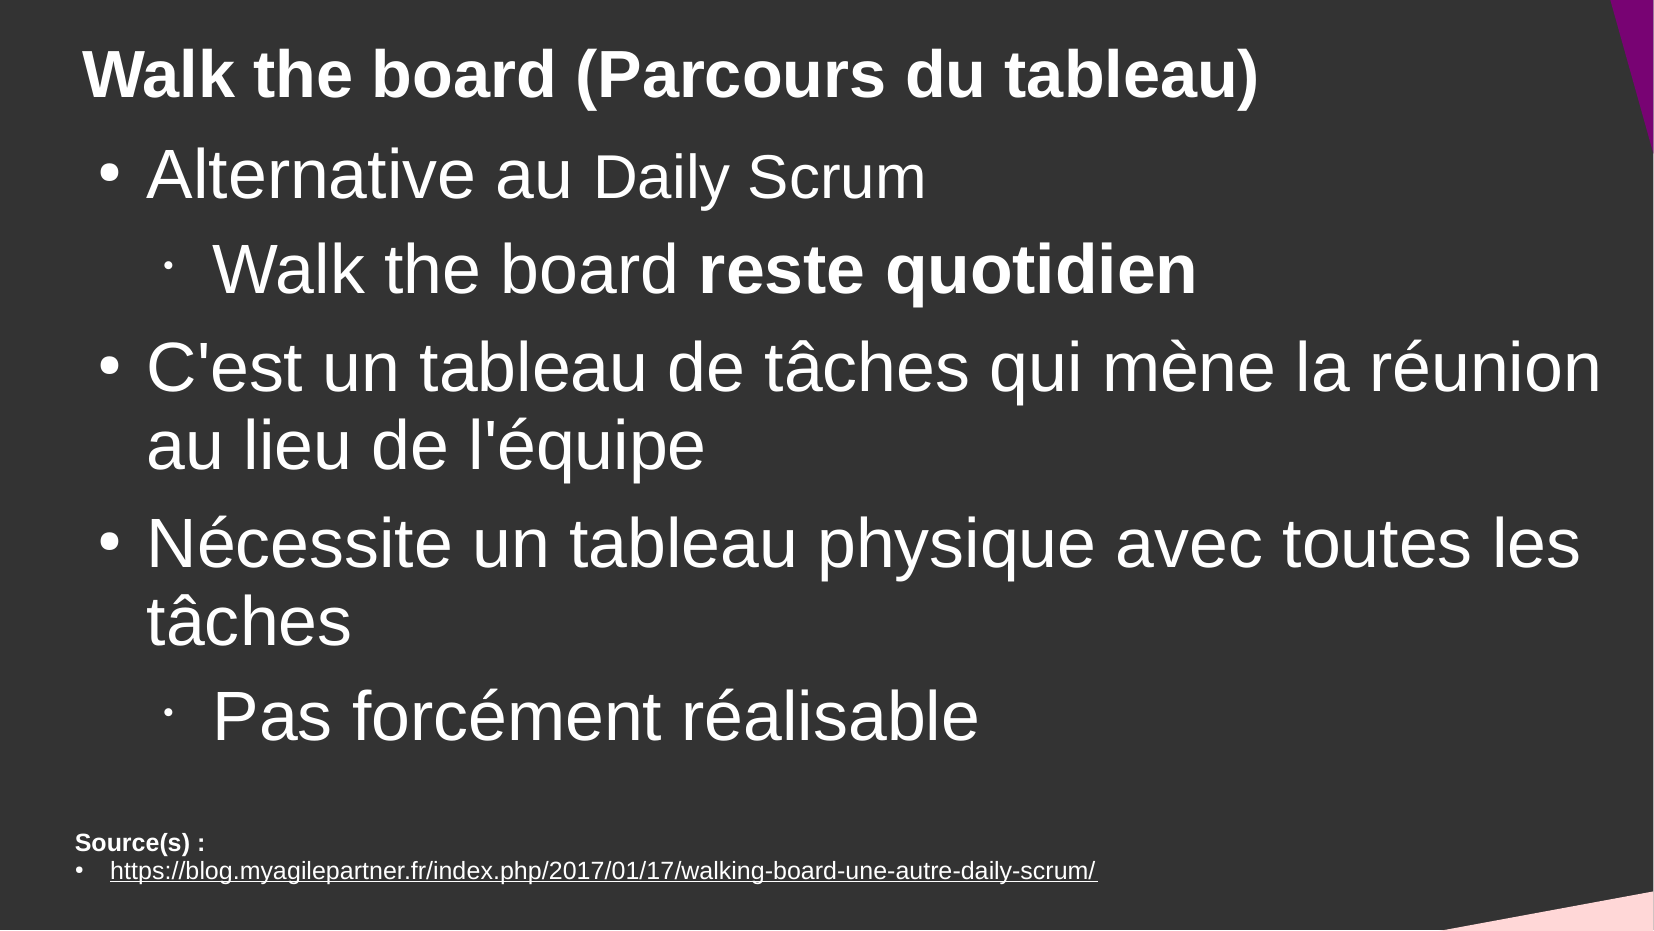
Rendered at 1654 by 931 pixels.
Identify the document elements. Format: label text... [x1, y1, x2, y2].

text_box [1610, 0, 1654, 156]
title Walk the board (Parcours du tableau) [82, 37, 1571, 122]
text_box Source(s) : https://blog.myagilepartner.fr/index.php/2017/01/17/walking-board-une-autre-daily-scrum/ [60, 821, 1546, 921]
text_box [1438, 891, 1654, 931]
list Alternative au Daily Scrum Walk the board reste quotidien C'est un tableau de tâches qui mène la réunion au lieu de l'équipe Nécessite un tableau physique avec toutes les tâches Pas forcément réalisable [80, 135, 1620, 756]
